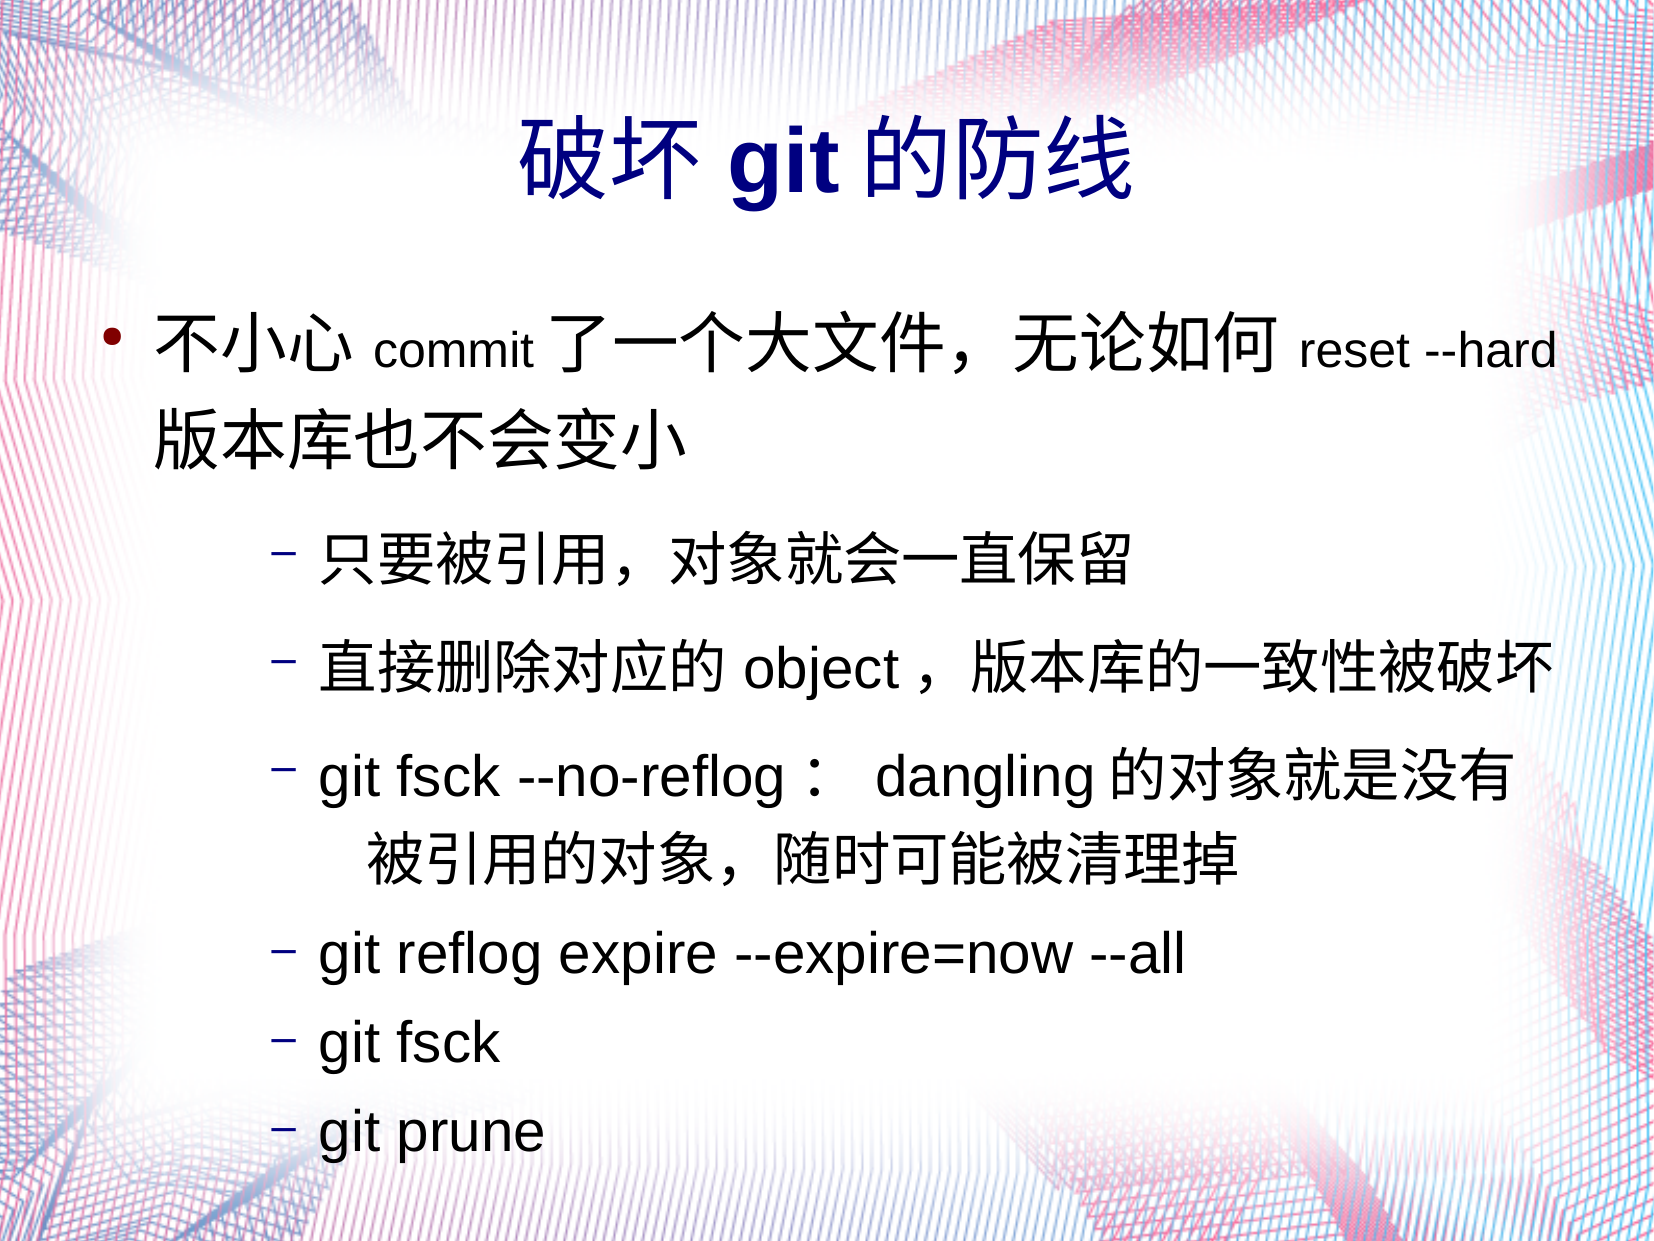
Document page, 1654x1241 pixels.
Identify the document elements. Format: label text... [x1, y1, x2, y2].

picture [0, 0, 1654, 1241]
list 不小心commit了一个大文件，无论如何reset --hard版本库也不会变小 只要被引用，对象就会一直保留 直接删除对应的object，版本库的一致性被破坏 git fsck --no-reflog：dangling的对象就是没有被引用的对象，随时可能被清理掉 git reflog expire --expire=now --all git fsck git prune [82, 290, 1571, 1150]
title 破坏git的防线 [82, 49, 1571, 257]
